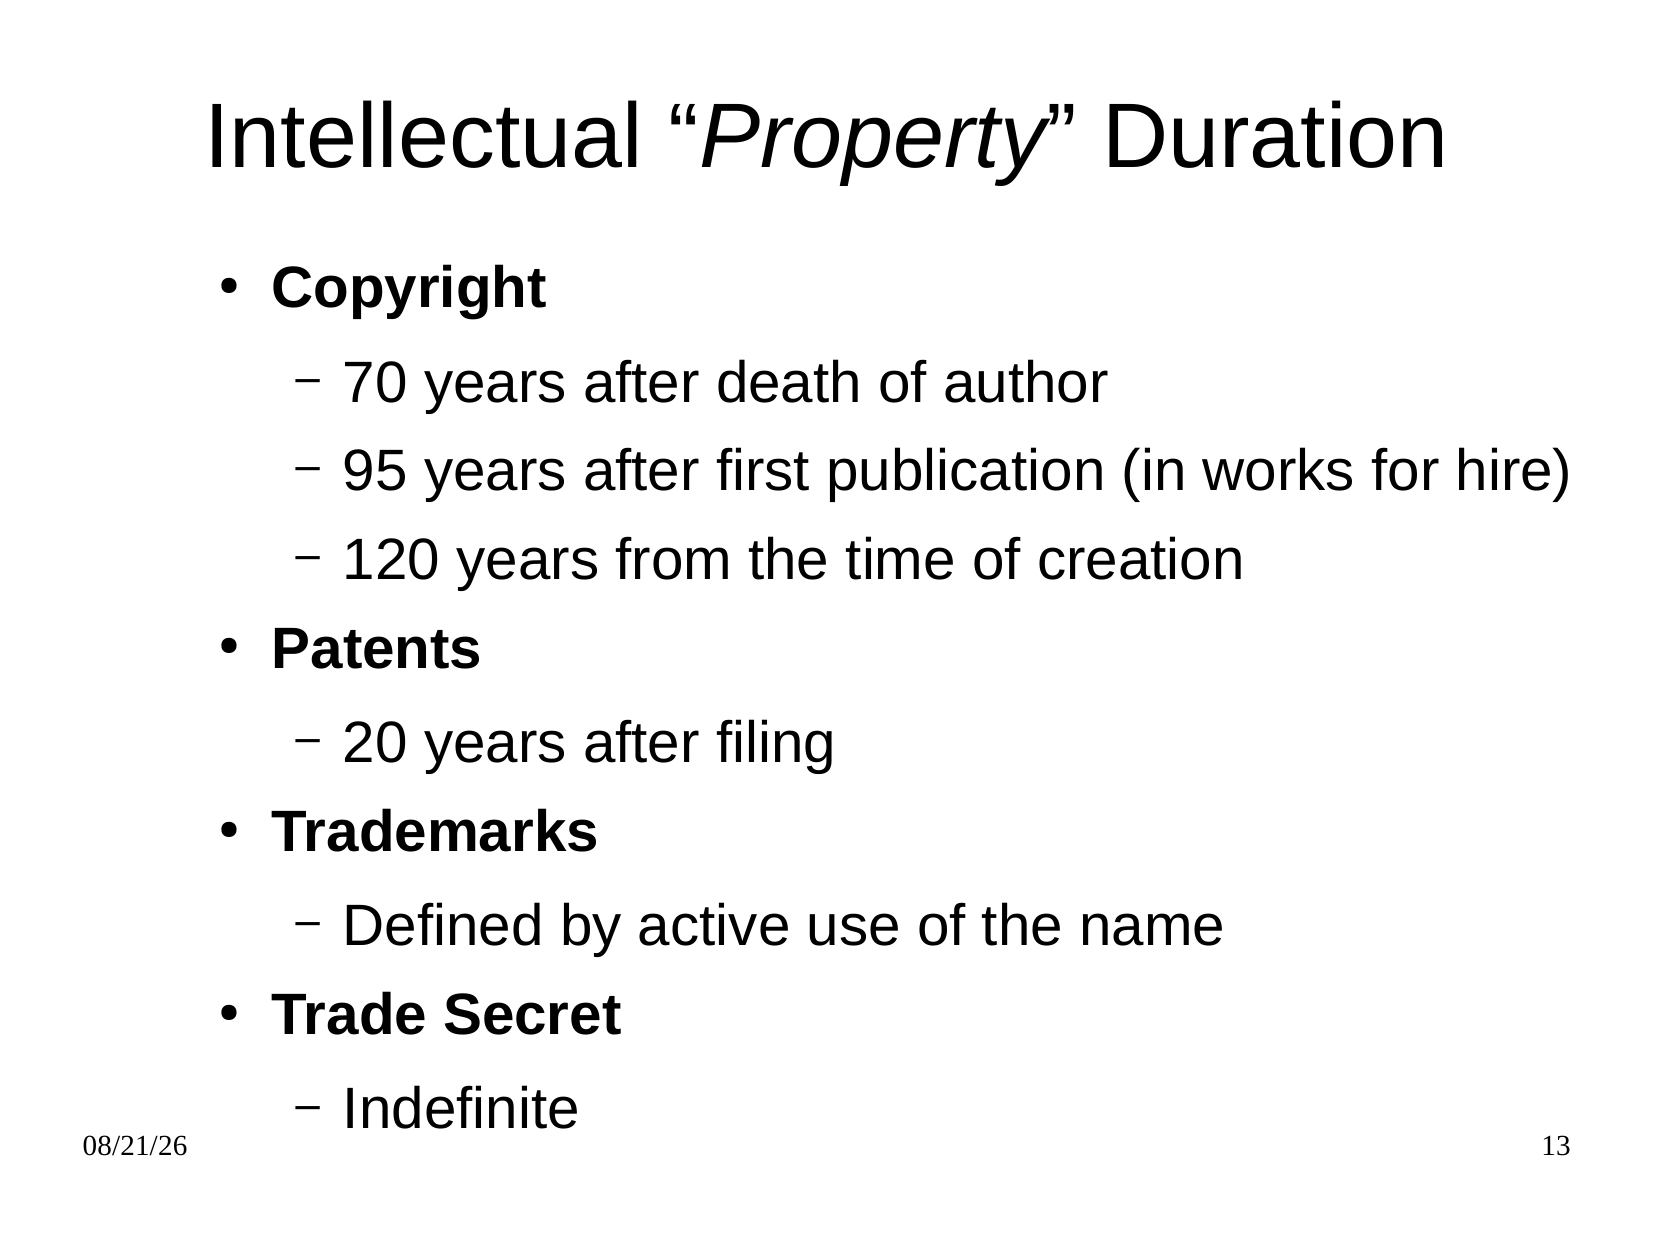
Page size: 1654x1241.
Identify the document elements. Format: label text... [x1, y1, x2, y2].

list Copyright 70 years after death of author 95 years after first publication (in works for hire) 120 years from the time of creation Patents 20 years after filing Trademarks Defined by active use of the name Trade Secret Indefinite [201, 254, 1605, 1142]
title Intellectual “Property” Duration [82, 31, 1571, 239]
